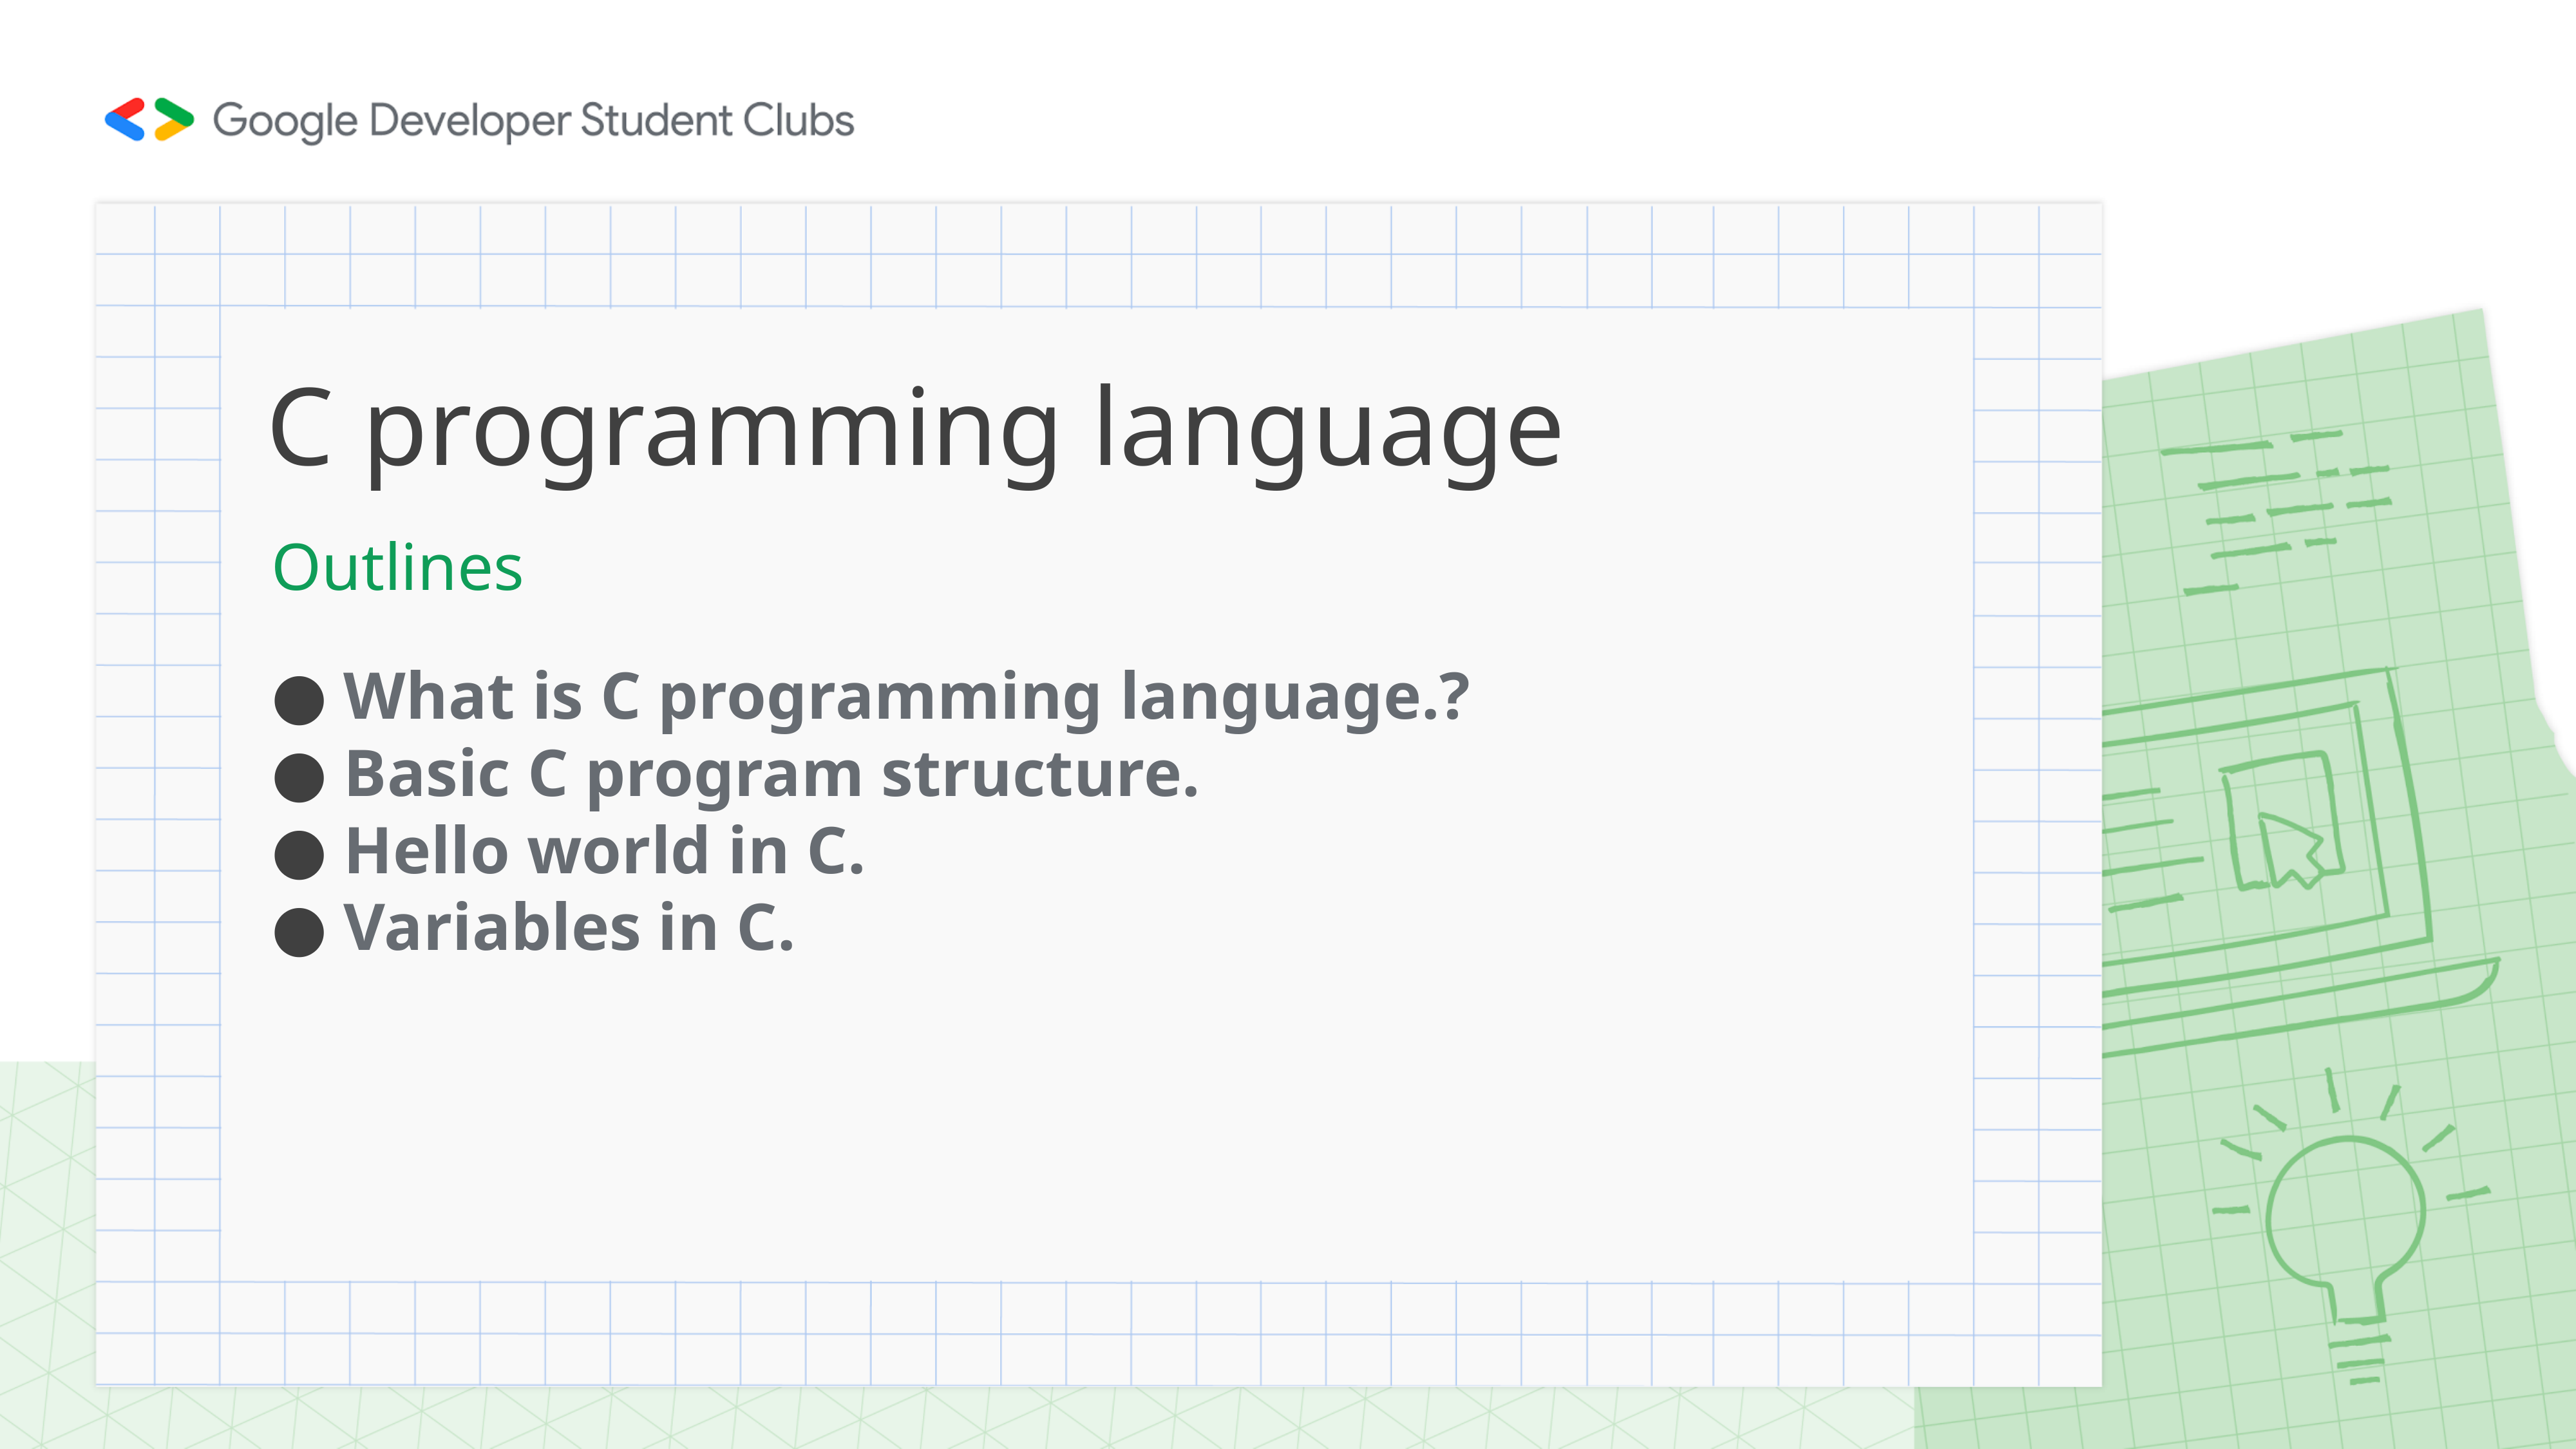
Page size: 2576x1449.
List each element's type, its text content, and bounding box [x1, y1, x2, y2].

title C programming language [240, 332, 1777, 626]
list What is C programming language.? Basic C program structure. Hello world in C. Variables in C. [261, 645, 1936, 1449]
picture [0, 0, 2576, 1449]
subtitle Outlines [261, 516, 2065, 1376]
